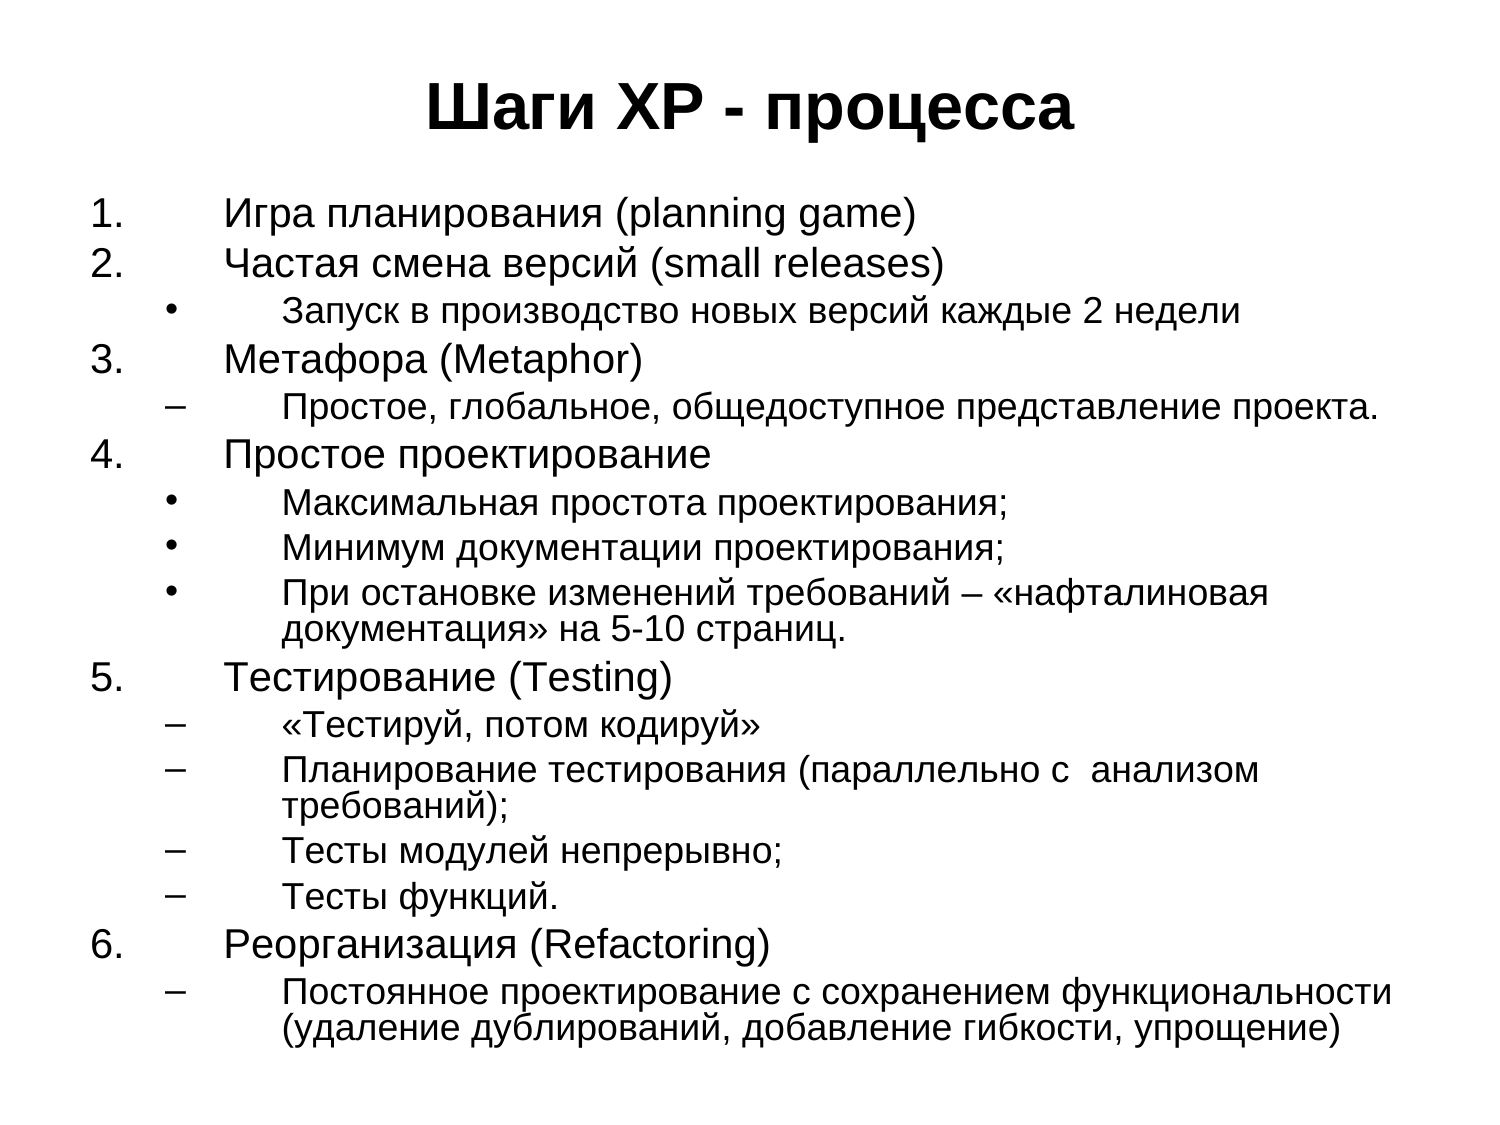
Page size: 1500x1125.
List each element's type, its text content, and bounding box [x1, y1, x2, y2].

list Игра планирования (planning game) Частая смена версий (small releases) Запуск в производство новых версий каждые 2 недели Метафора (Metaphor) Простое, глобальное, общедоступное представление проекта. Простое проектирование Максимальная простота проектирования; Минимум документации проектирования; При остановке изменений требований – «нафталиновая документация» на 5-10 страниц. Тестирование (Testing) «Тестируй, потом кодируй» Планирование тестирования (параллельно с анализом требований); Тесты модулей непрерывно; Тесты функций. Реорганизация (Refactoring) Постоянное проектирование с сохранением функциональности (удаление дублирований, добавление гибкости, упрощение) [75, 187, 1438, 1088]
title Шаги XP - процесса [75, 49, 1426, 155]
